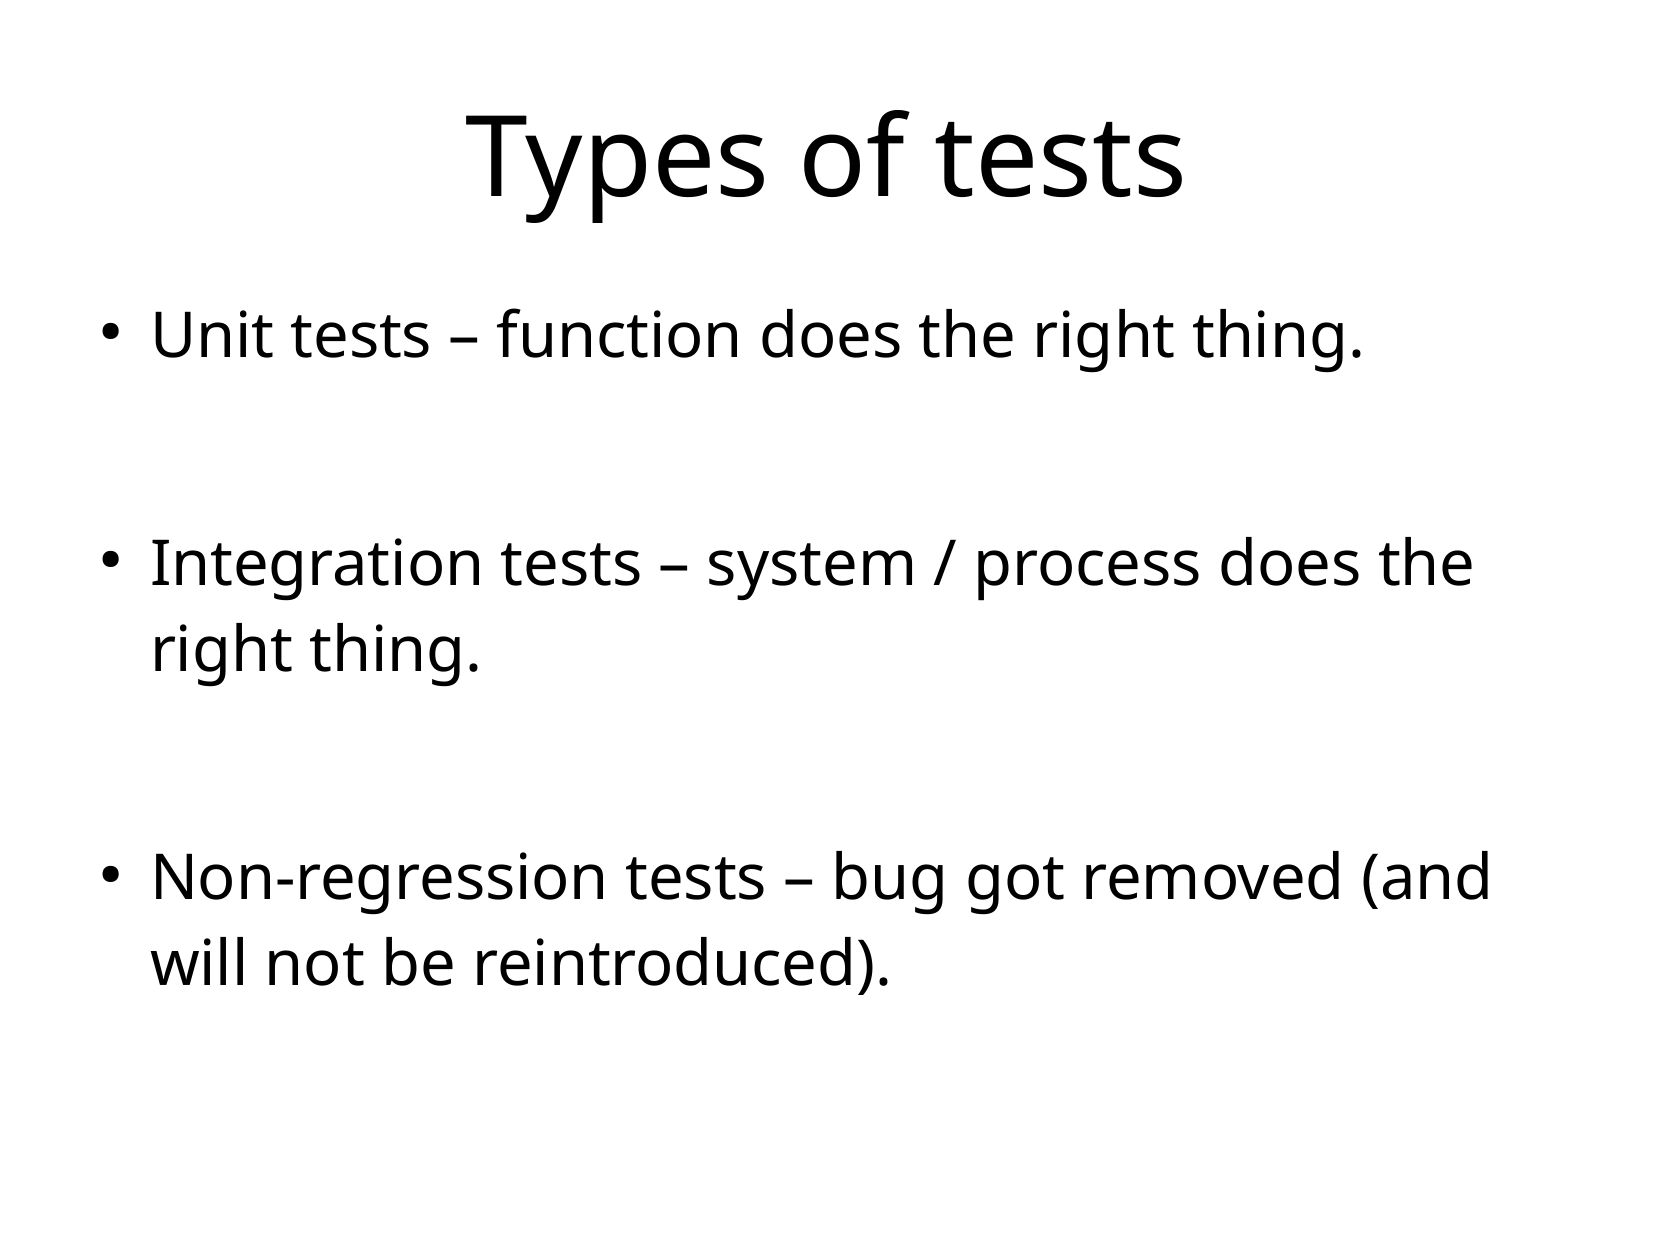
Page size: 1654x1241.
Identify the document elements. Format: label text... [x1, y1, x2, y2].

title Types of tests [82, 49, 1571, 257]
list Unit tests – function does the right thing. Integration tests – system / process does the right thing. Non-regression tests – bug got removed (and will not be reintroduced). [82, 290, 1571, 1010]
